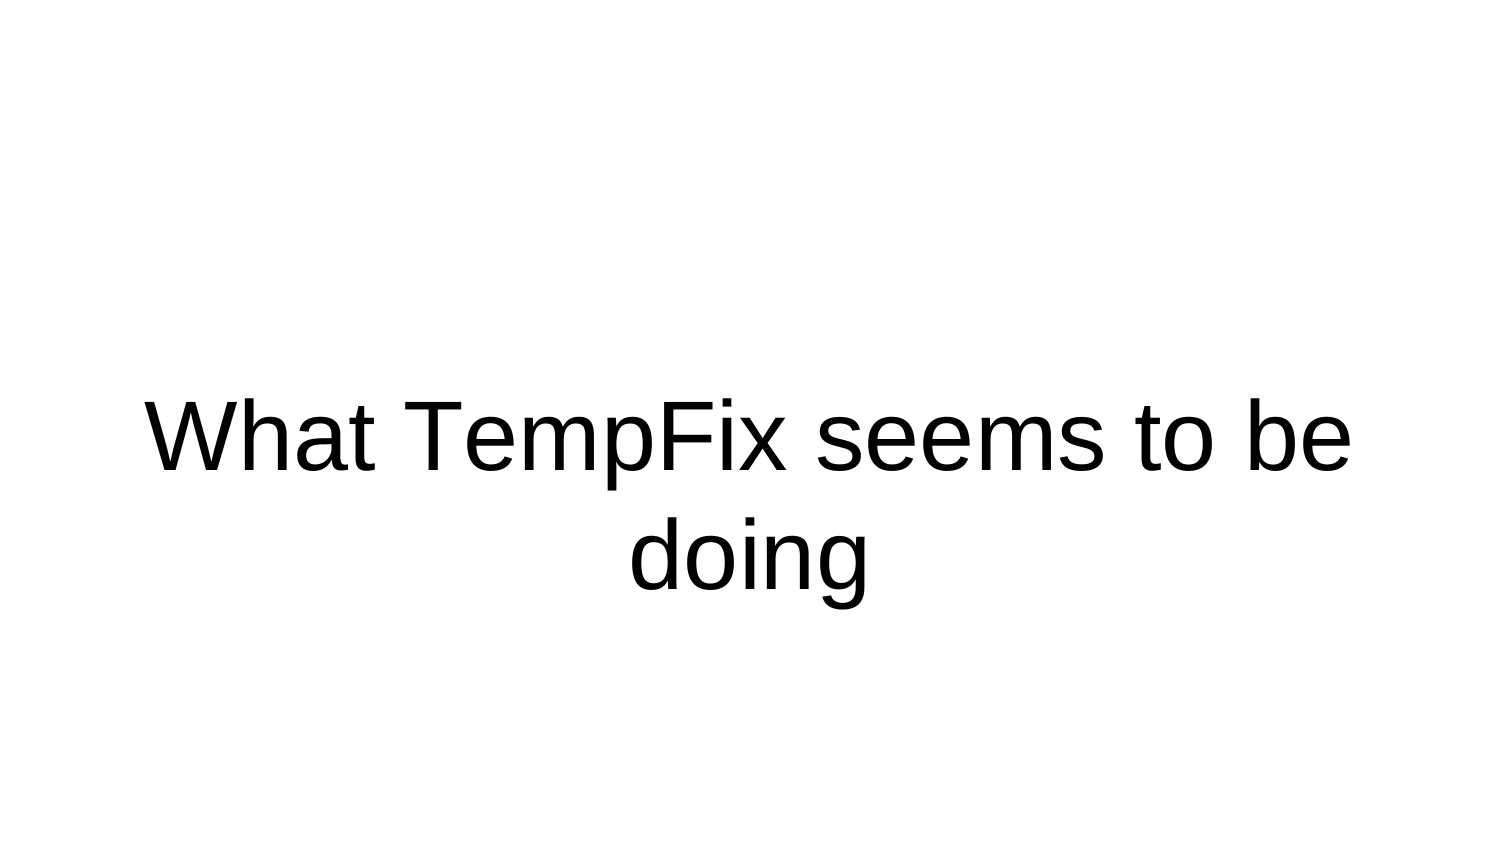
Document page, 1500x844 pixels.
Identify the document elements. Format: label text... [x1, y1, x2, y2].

title What TempFix seems to be doing [51, 356, 1449, 488]
